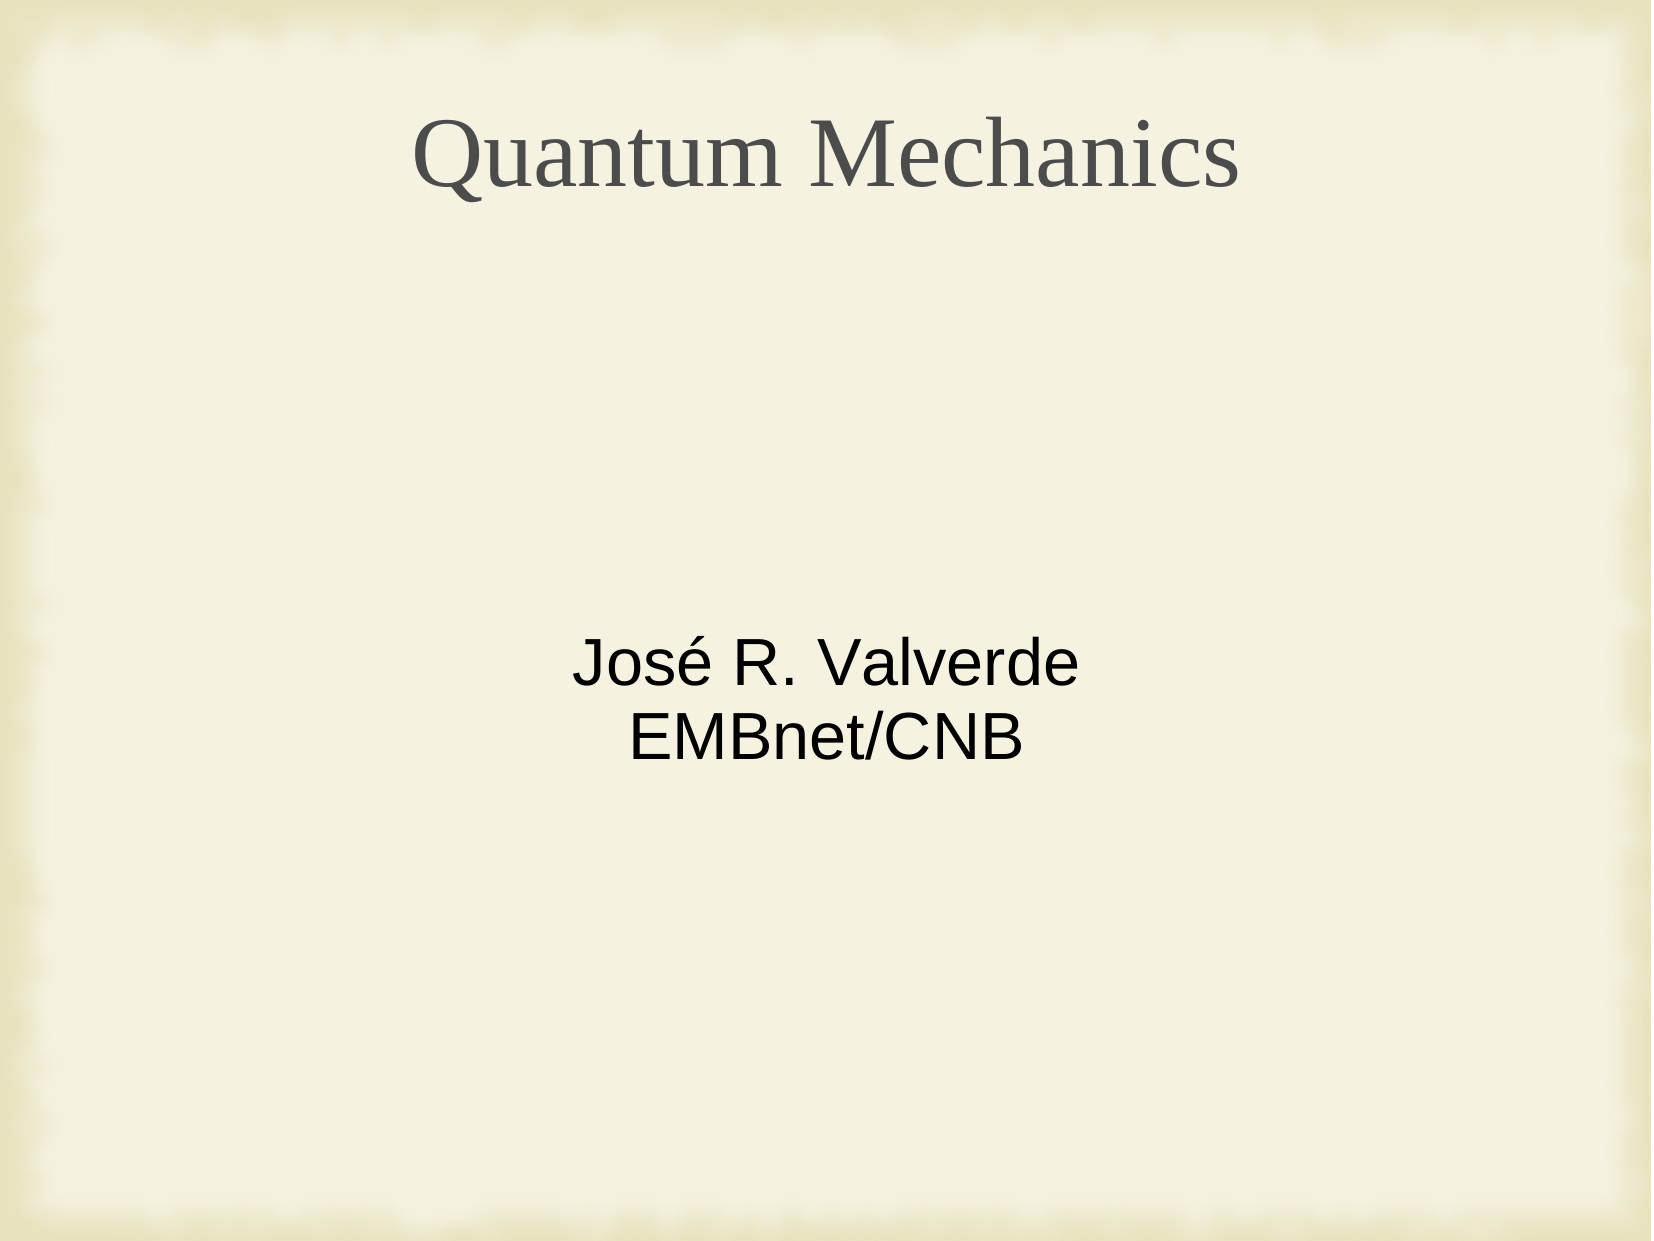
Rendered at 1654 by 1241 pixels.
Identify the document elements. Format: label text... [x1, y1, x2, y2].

subtitle José R. Valverde EMBnet/CNB [82, 297, 1571, 1102]
title Quantum Mechanics [82, 56, 1571, 250]
picture [0, 0, 1651, 1241]
